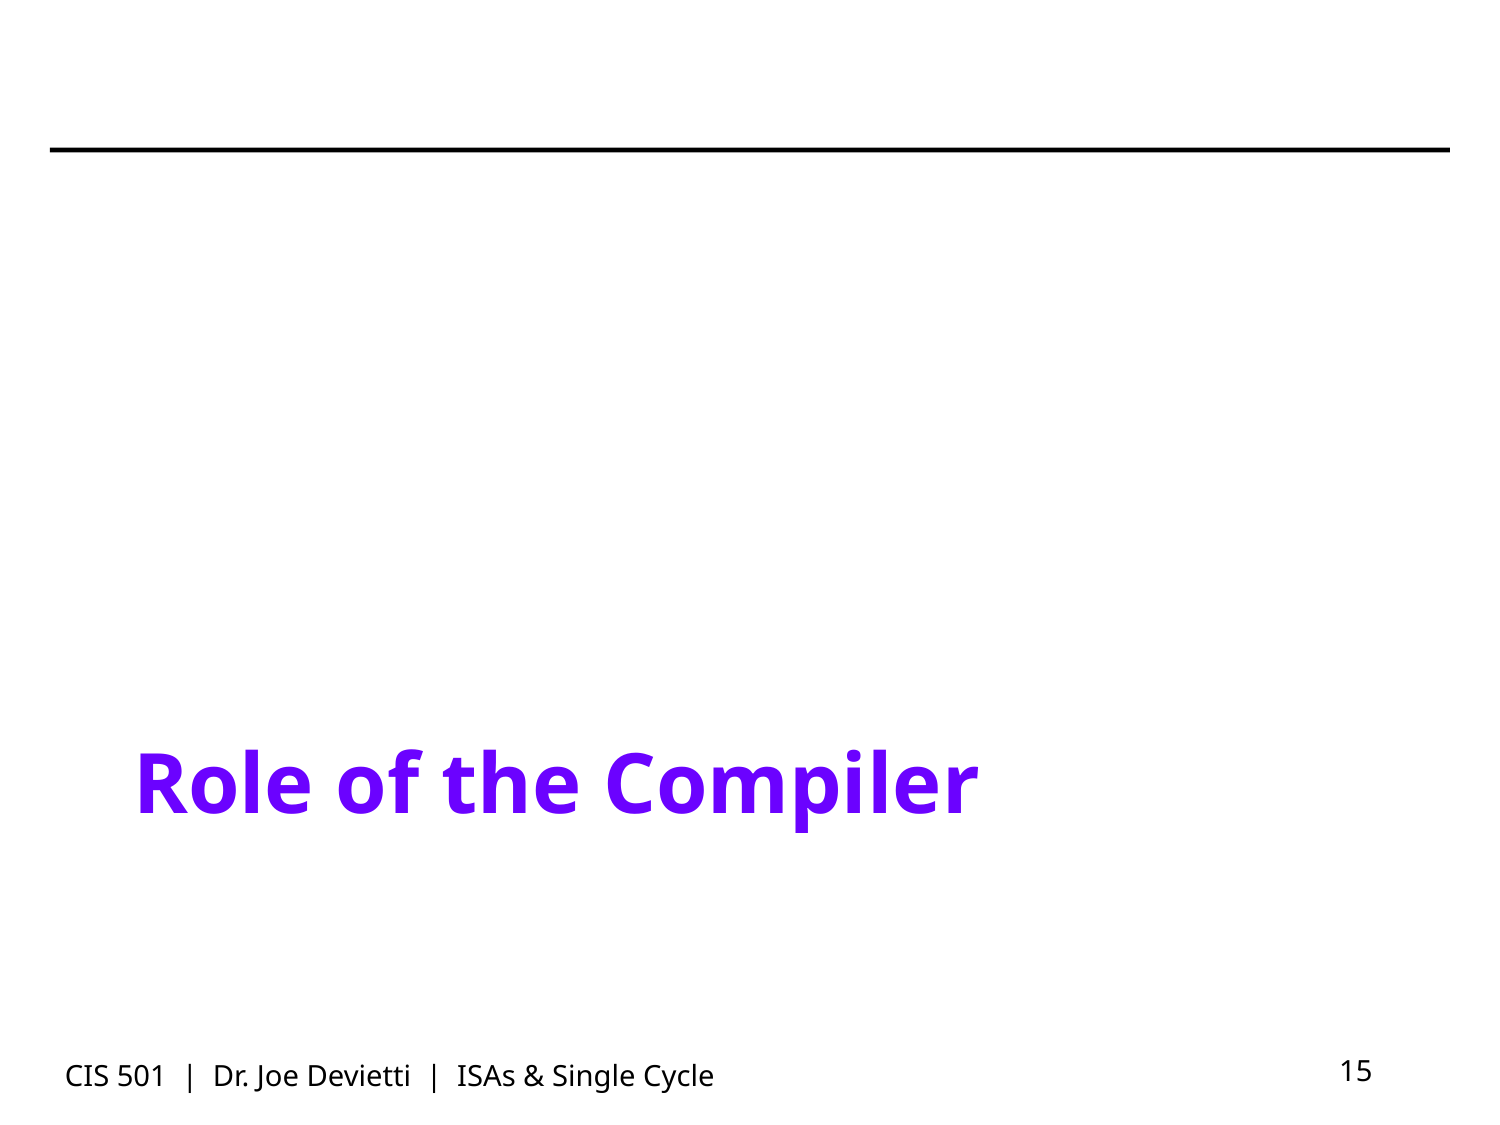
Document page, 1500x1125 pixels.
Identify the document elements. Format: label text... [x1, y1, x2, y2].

text_box Role of the Compiler [118, 722, 1394, 947]
text_box CIS 501 | Dr. Joe Devietti | ISAs & Single Cycle [49, 1049, 988, 1100]
text_box <number> [1074, 1049, 1388, 1100]
